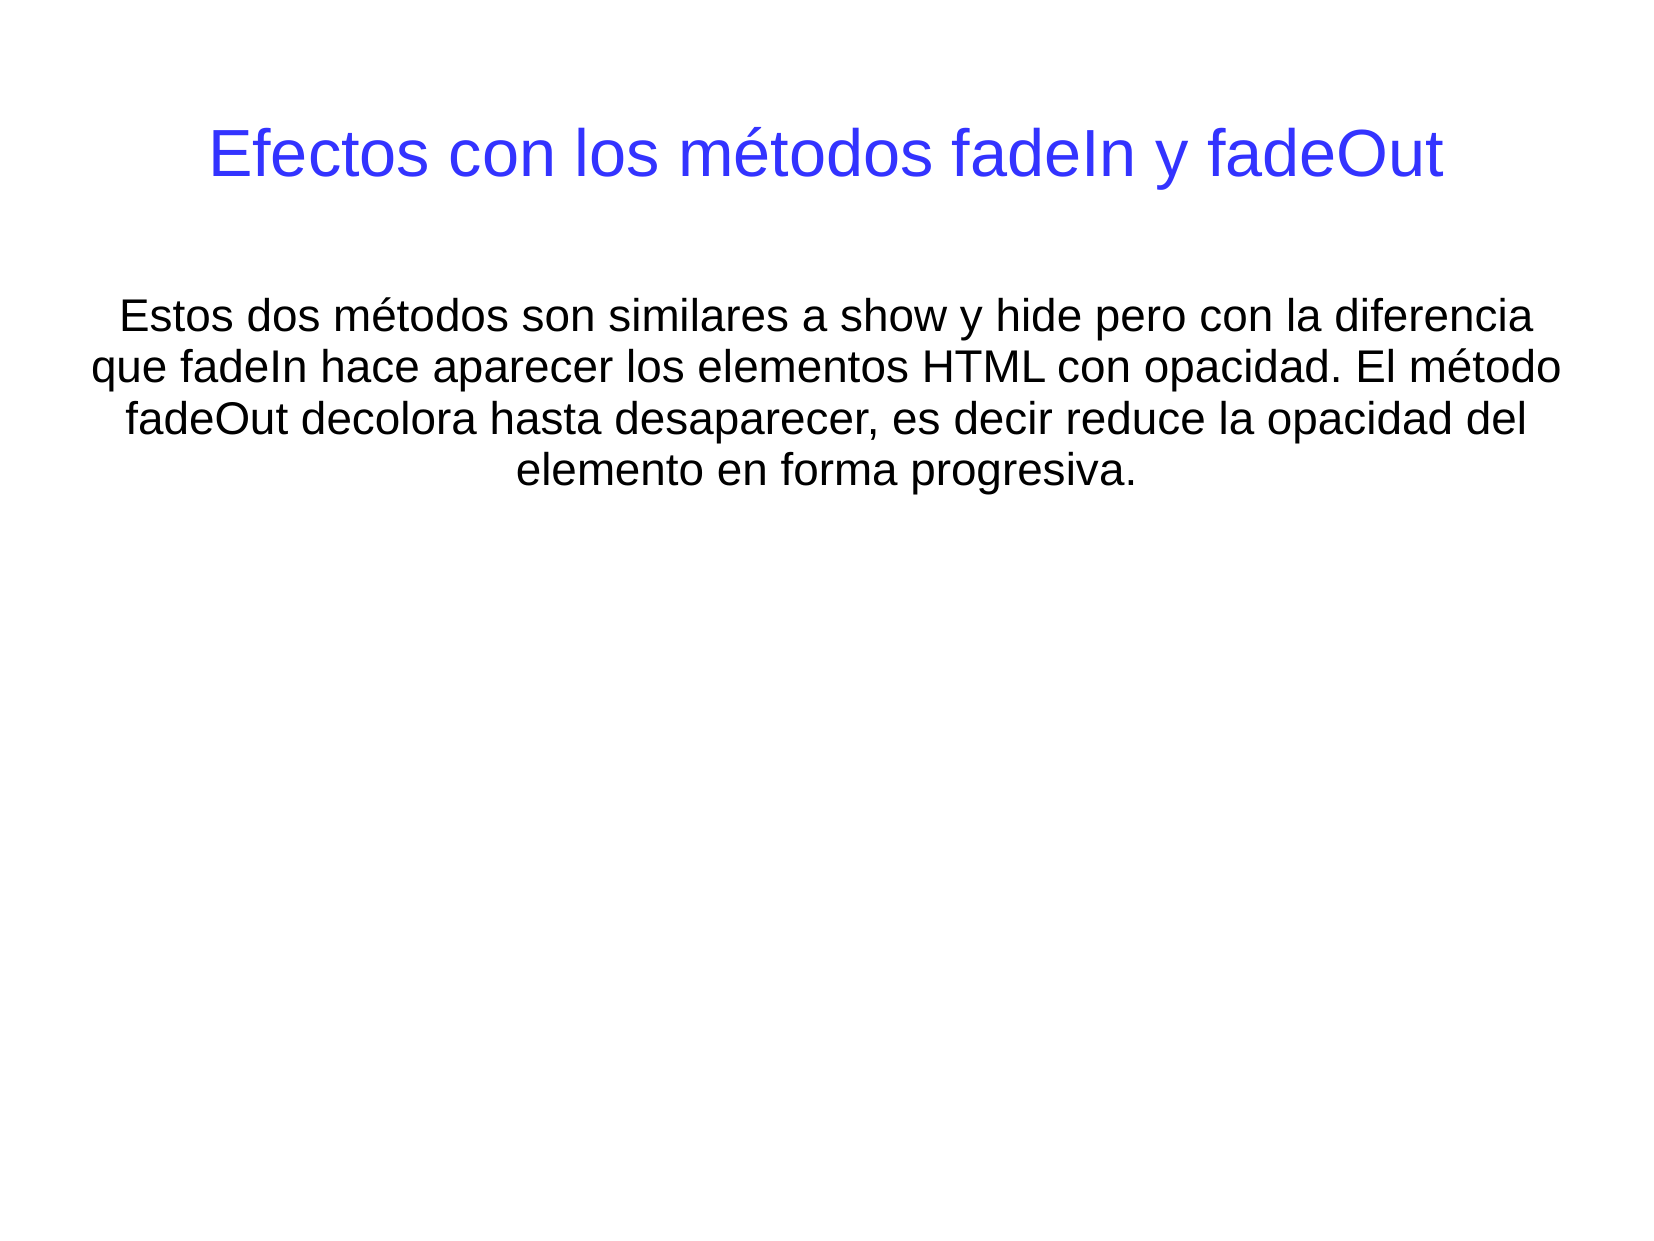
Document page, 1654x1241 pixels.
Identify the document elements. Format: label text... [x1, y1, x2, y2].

title Efectos con los métodos fadeIn y fadeOut [82, 49, 1571, 257]
list Estos dos métodos son similares a show y hide pero con la diferencia que fadeIn hace aparecer los elementos HTML con opacidad. El método fadeOut decolora hasta desaparecer, es decir reduce la opacidad del elemento en forma progresiva. [82, 290, 1571, 1010]
